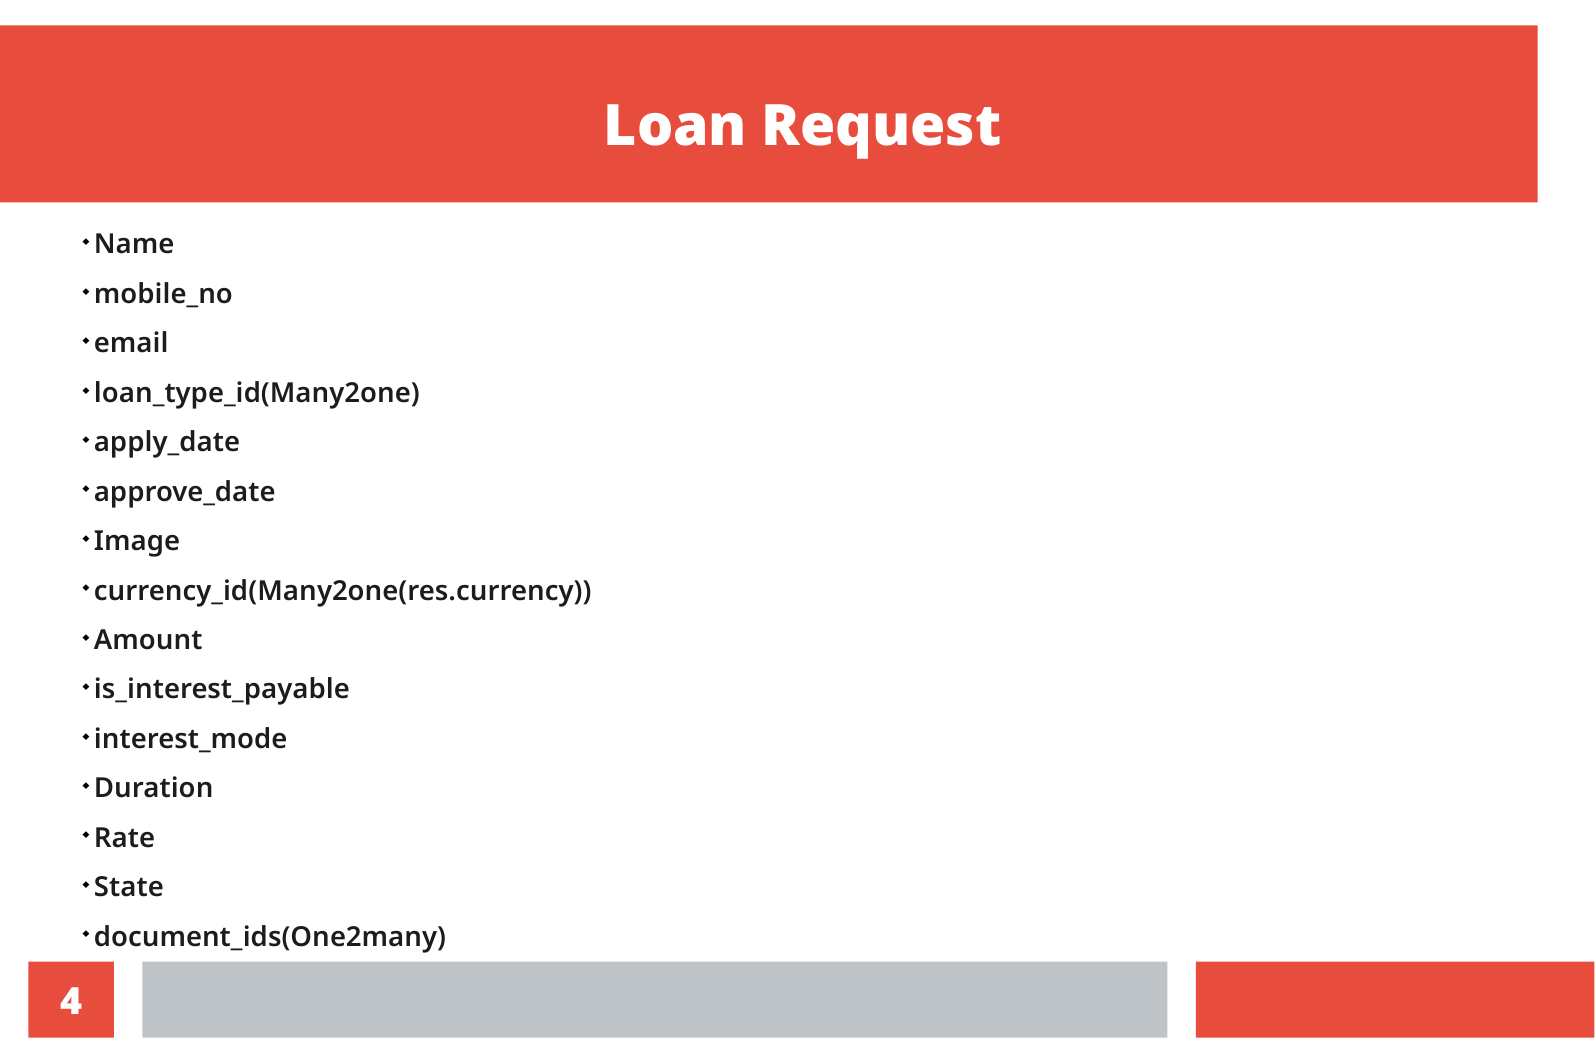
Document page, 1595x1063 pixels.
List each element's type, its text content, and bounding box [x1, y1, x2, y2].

list Name mobile_no email loan_type_id(Many2one) apply_date approve_date Image currency_id(Many2one(res.currency)) Amount is_interest_payable interest_mode Duration Rate State document_ids(One2many) [82, 224, 1512, 957]
title Loan Request [456, 35, 1595, 162]
